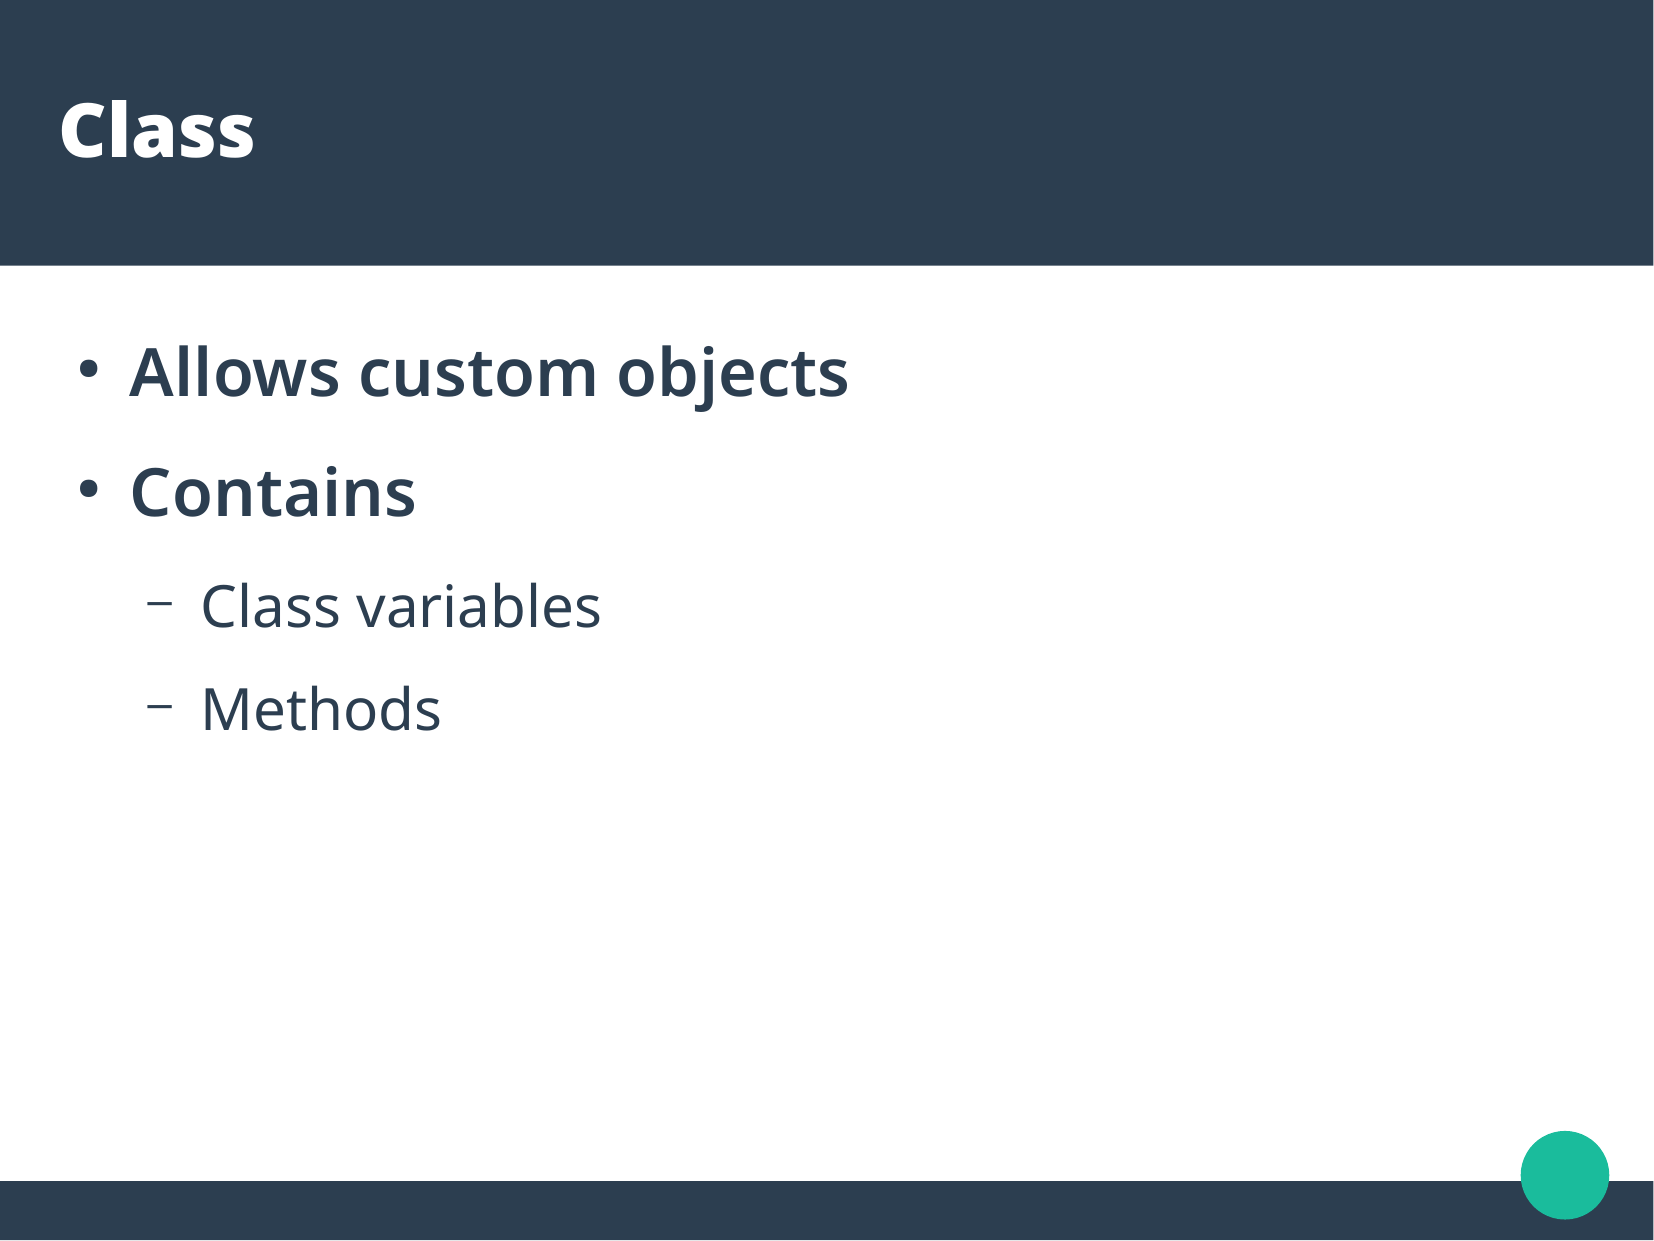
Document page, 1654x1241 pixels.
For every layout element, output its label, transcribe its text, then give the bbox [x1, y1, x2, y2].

list Allows custom objects Contains Class variables Methods [59, 324, 1595, 1152]
title Class [59, 49, 1595, 207]
